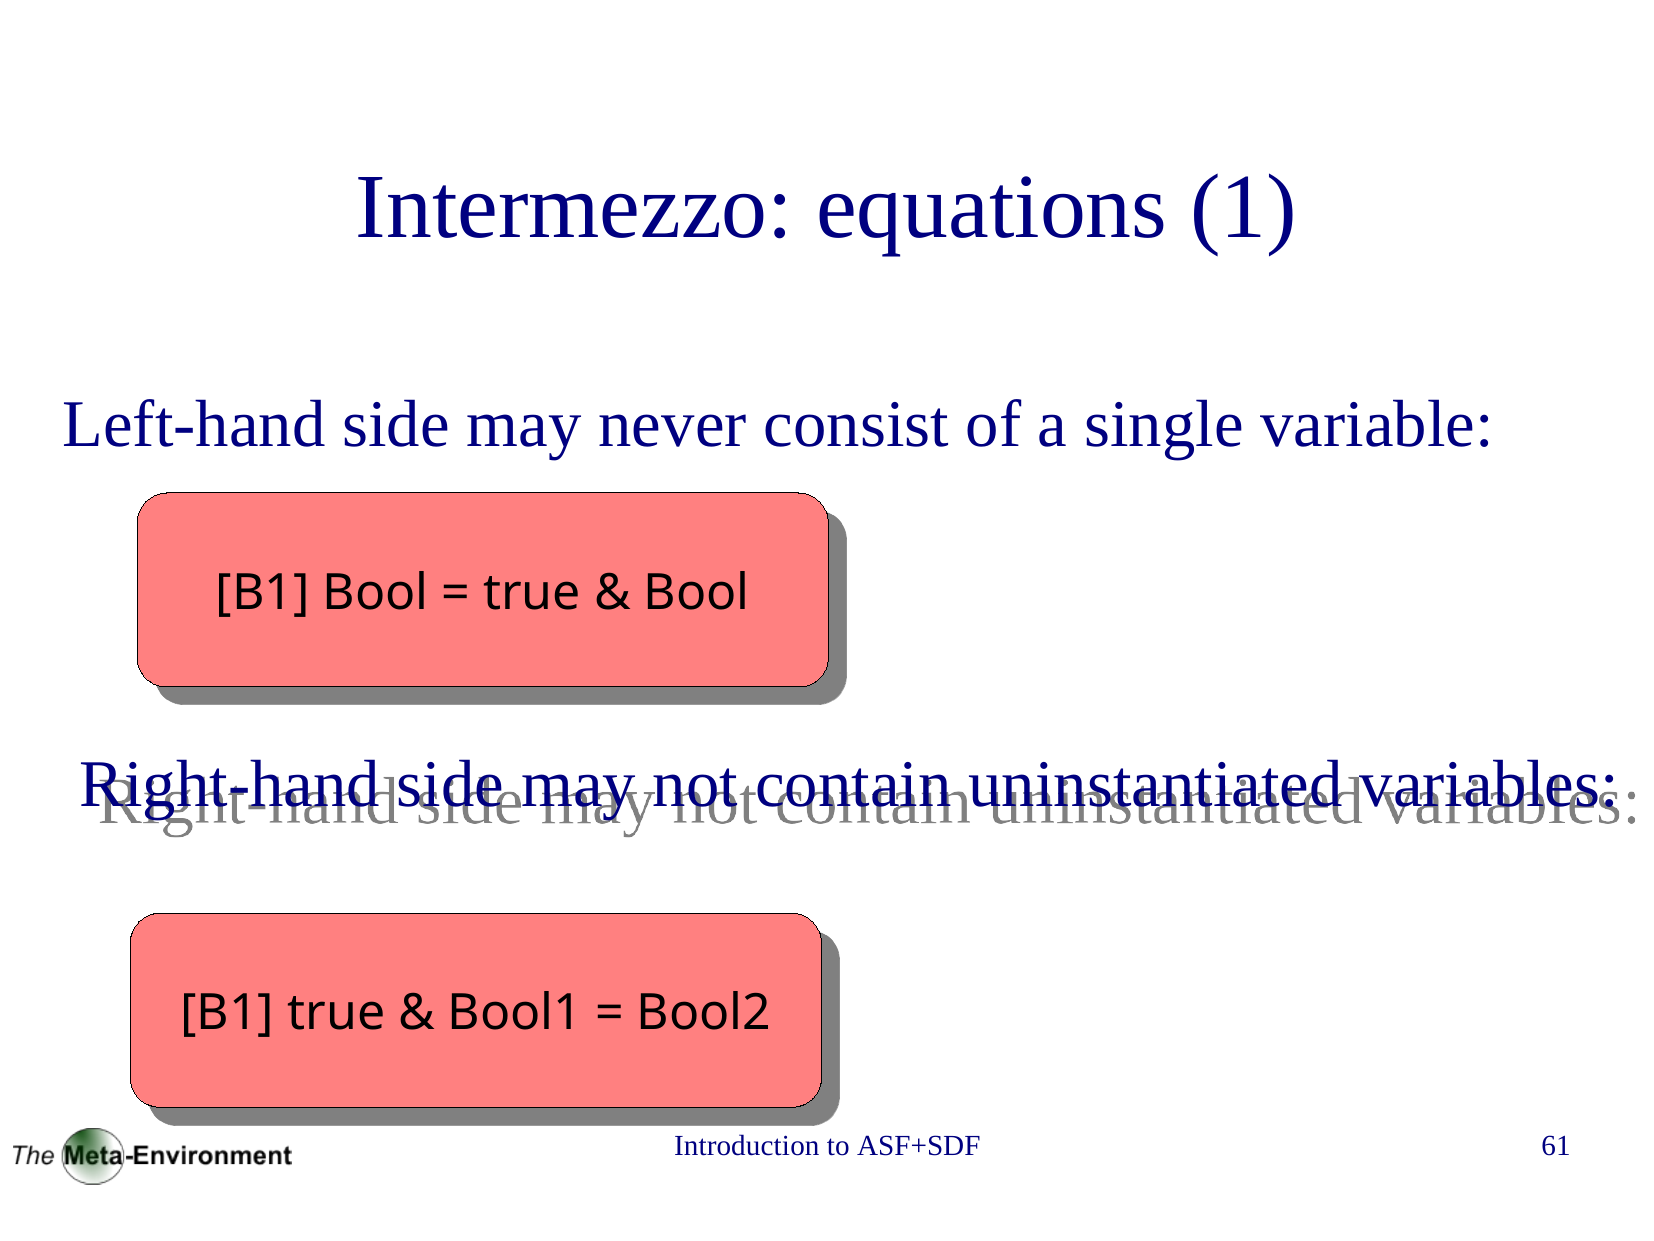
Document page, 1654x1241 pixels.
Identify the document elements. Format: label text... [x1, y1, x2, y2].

text_box Left-hand side may never consist of a single variable: [47, 379, 1533, 469]
text_box [B1] true & Bool1 = Bool2 [130, 913, 822, 1108]
picture [13, 1128, 292, 1185]
text_box [B1] Bool = true & Bool [137, 492, 829, 687]
title Intermezzo: equations (1) [121, 102, 1534, 311]
text_box Right-hand side may not contain uninstantiated variables: [64, 739, 1637, 903]
